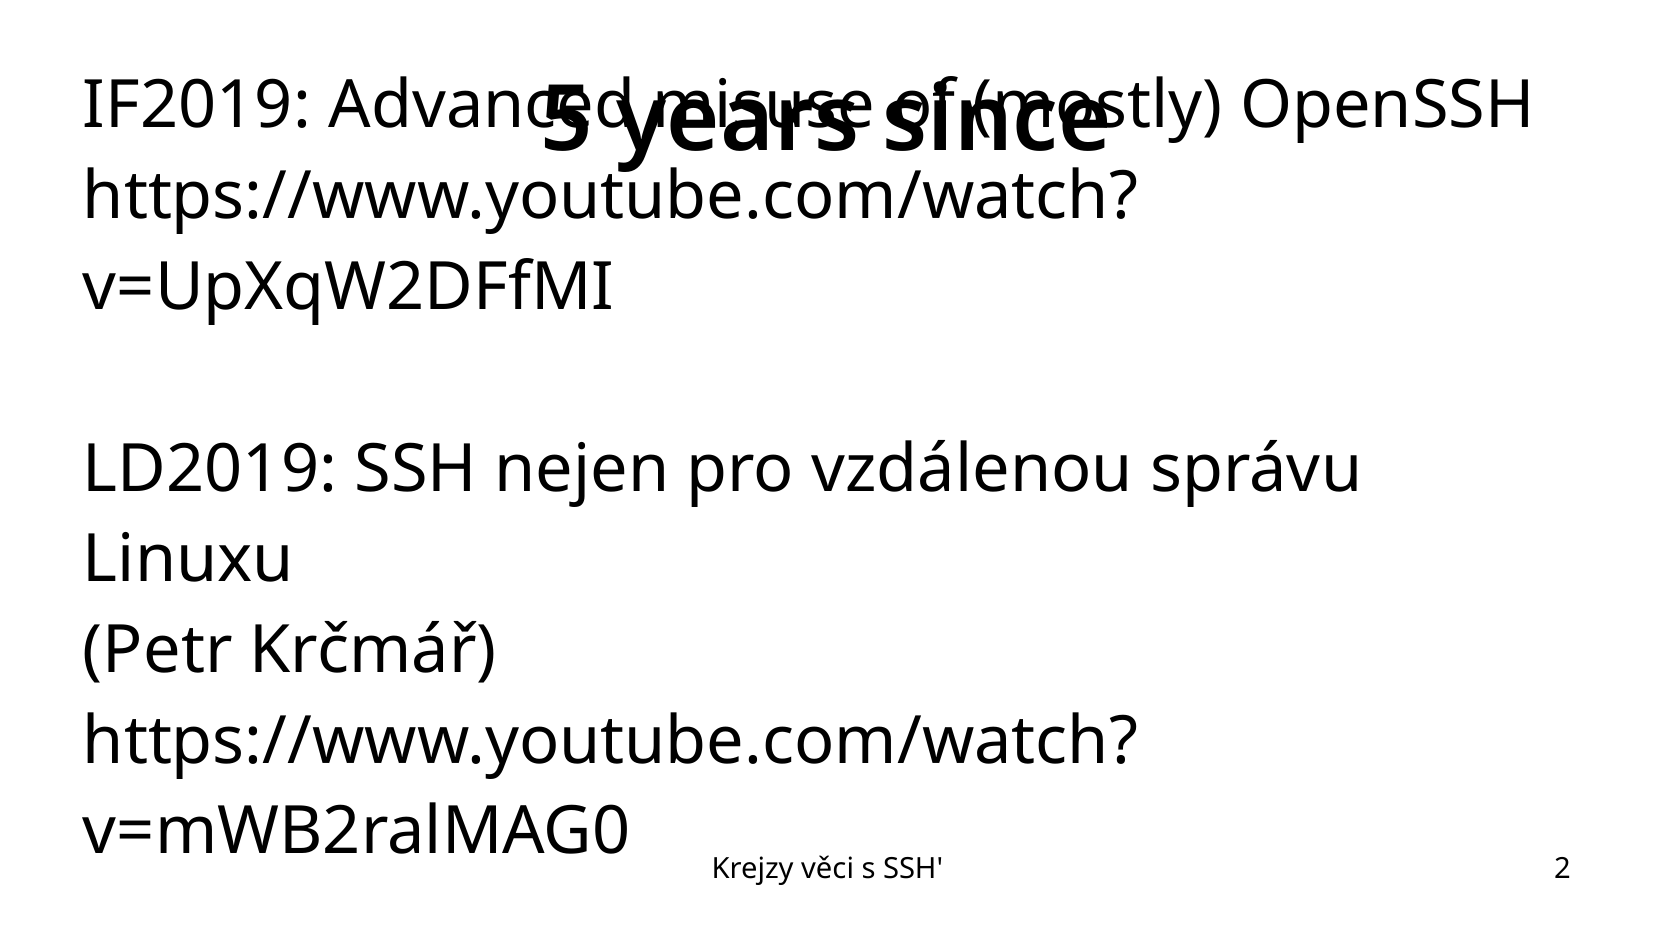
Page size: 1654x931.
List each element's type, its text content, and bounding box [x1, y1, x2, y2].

title 5 years since [82, 37, 1571, 180]
title IF2019: Advanced misuse of (mostly) OpenSSH https://www.youtube.com/watch?v=UpXqW2DFfMI LD2019: SSH nejen pro vzdálenou správu Linuxu (Petr Krčmář) https://www.youtube.com/watch?v=mWB2ralMAG0 [82, 180, 1571, 751]
